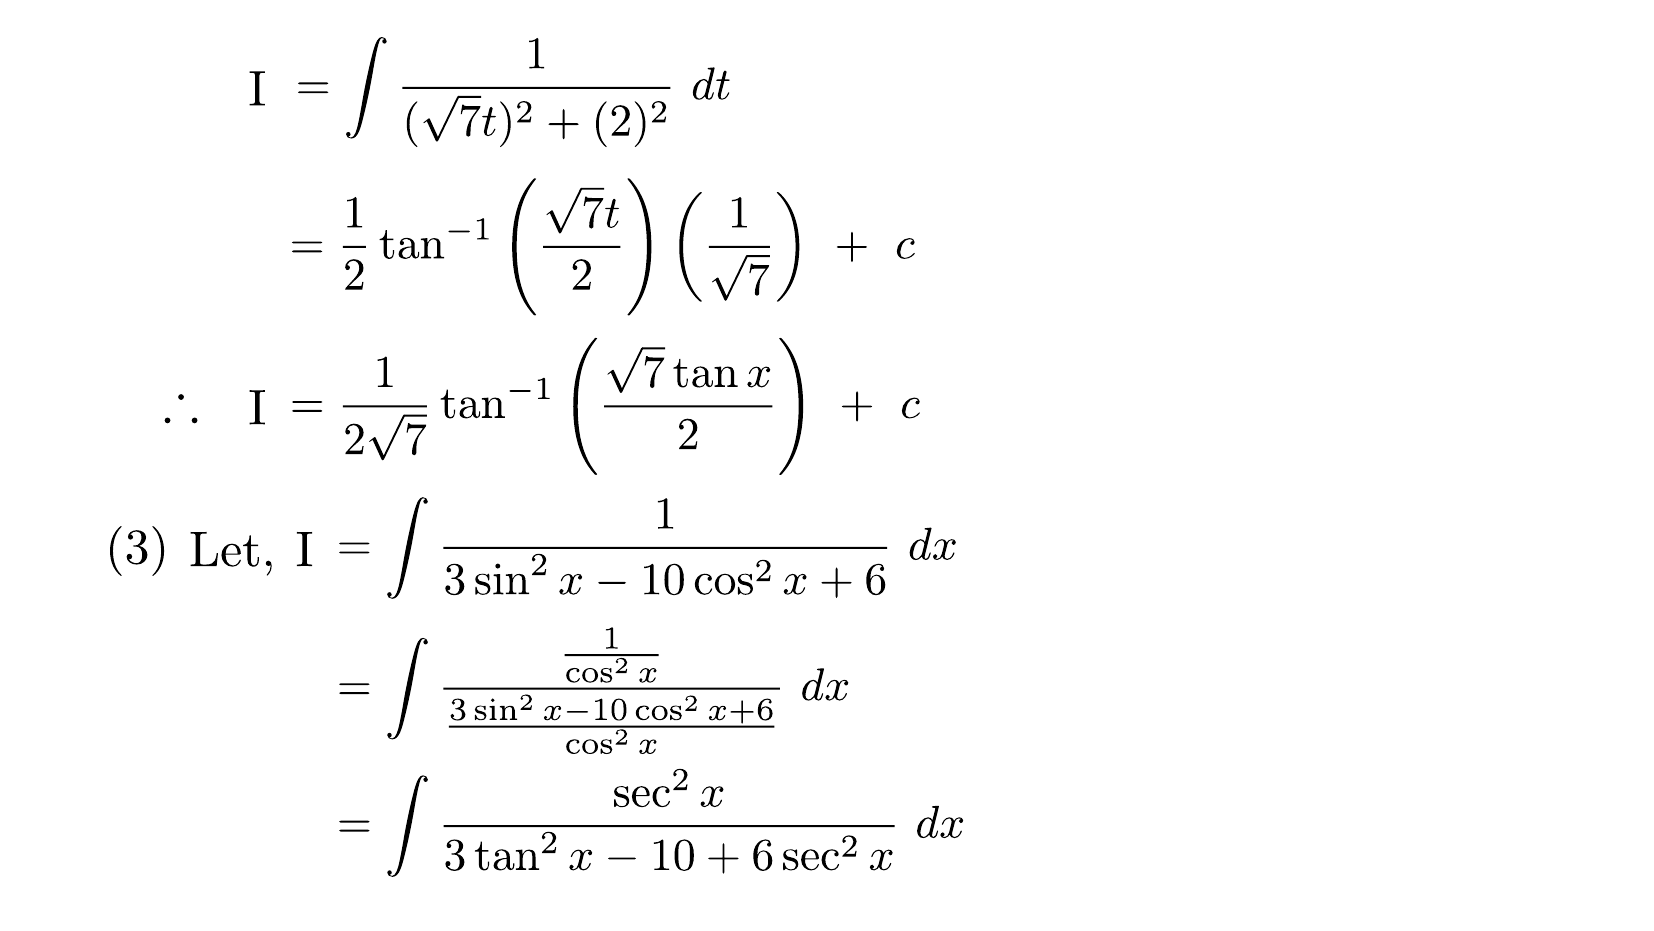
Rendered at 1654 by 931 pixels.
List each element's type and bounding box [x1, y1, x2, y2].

text_box [338, 768, 964, 877]
text_box [291, 337, 920, 475]
text_box [297, 37, 731, 148]
text_box [190, 531, 272, 576]
text_box [107, 526, 165, 576]
text_box [249, 71, 265, 106]
text_box [338, 497, 956, 599]
text_box [296, 531, 313, 567]
text_box [338, 627, 849, 755]
text_box [164, 394, 198, 424]
text_box [291, 178, 915, 316]
title [47, 36, 1607, 886]
text_box [249, 390, 265, 425]
